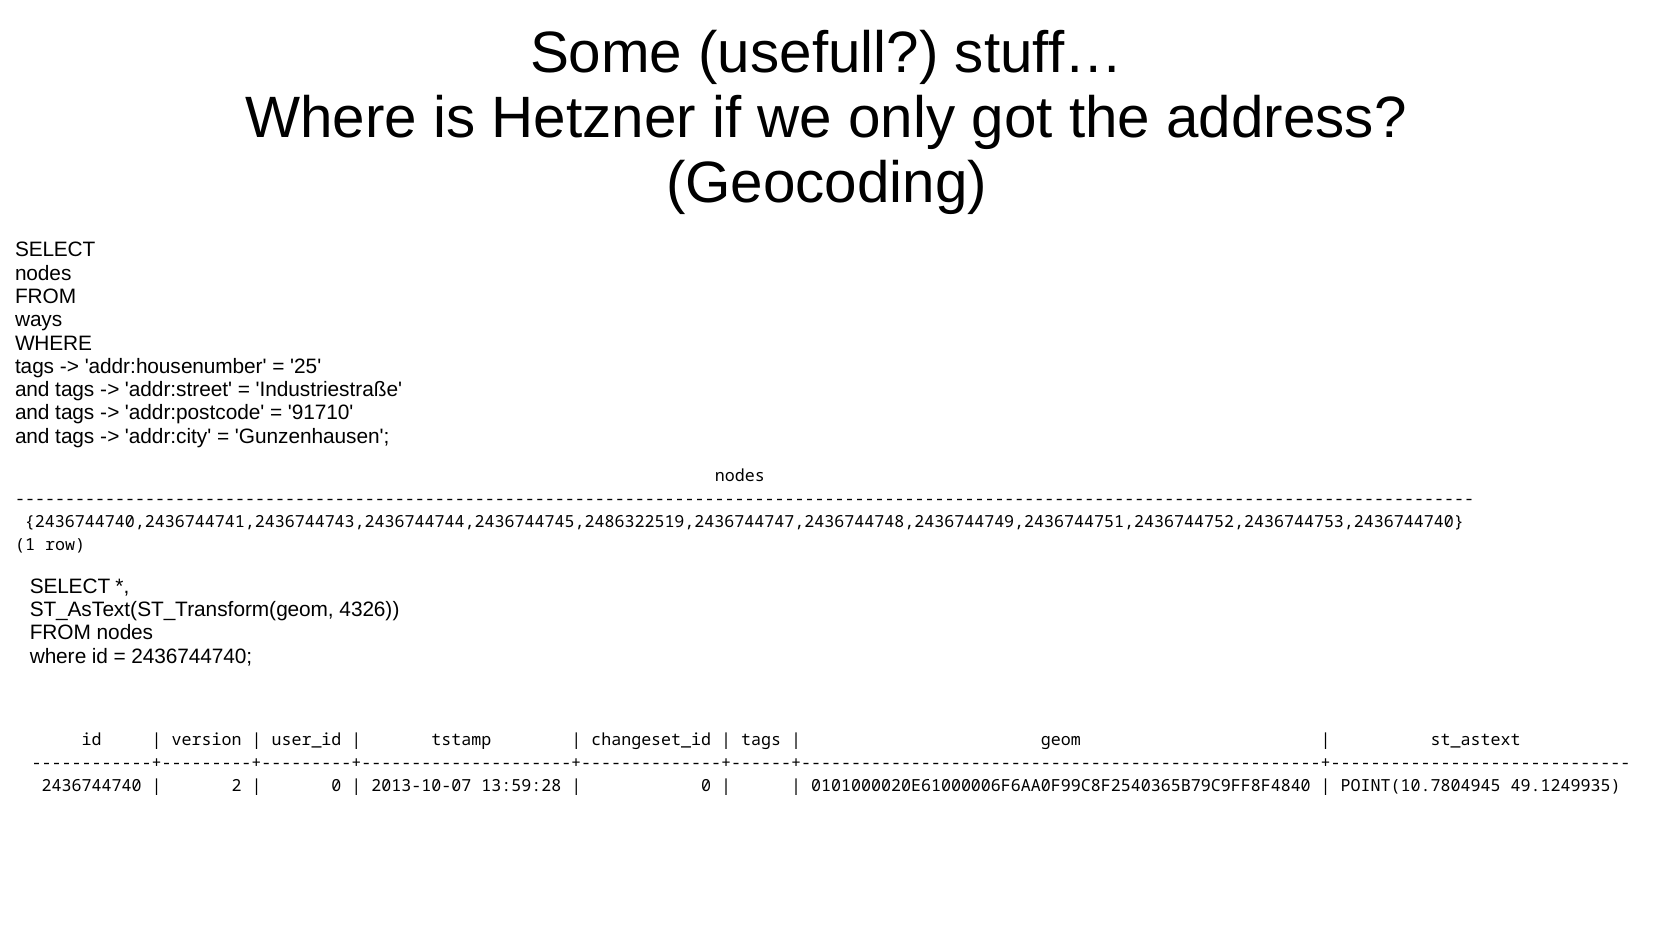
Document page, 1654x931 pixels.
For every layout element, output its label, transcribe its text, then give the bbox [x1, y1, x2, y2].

text_box nodes -------------------------------------------------------------------------------------------------------------------------------------------------- {2436744740,2436744741,2436744743,2436744744,2436744745,2486322519,2436744747,2436744748,2436744749,2436744751,2436744752,2436744753,2436744740} (1 row) [0, 456, 1654, 556]
text_box id | version | user_id | tstamp | changeset_id | tags | geom | st_astext ------------+---------+---------+---------------------+--------------+------+----------------------------------------------------+------------------------------ 2436744740 | 2 | 0 | 2013-10-07 13:59:28 | 0 | | 0101000020E61000006F6AA0F99C8F2540365B79C9FF8F4840 | POINT(10.7804945 49.1249935) [16, 720, 1654, 931]
text_box SELECT *, ST_AsText(ST_Transform(geom, 4326)) FROM nodes where id = 2436744740; [15, 567, 722, 751]
title Some (usefull?) stuff… Where is Hetzner if we only got the address? (Geocoding) [82, 15, 1571, 200]
subtitle SELECT nodes FROM ways WHERE tags -> 'addr:housenumber' = '25' and tags -> 'addr:street' = 'Industriestraße' and tags -> 'addr:postcode' = '91710' and tags -> 'addr:city' = 'Gunzenhausen'; [15, 200, 1621, 456]
